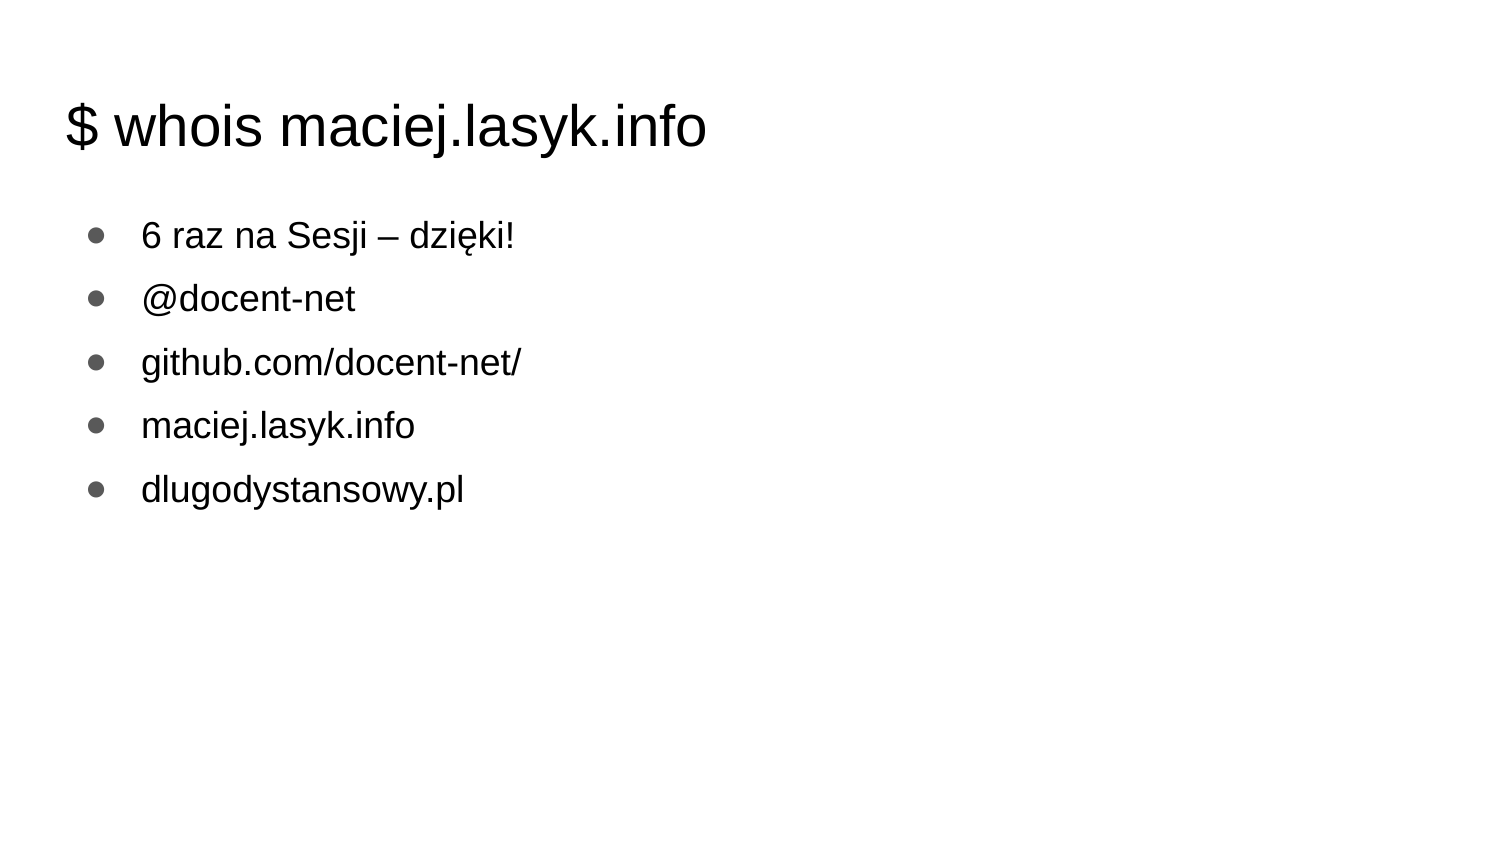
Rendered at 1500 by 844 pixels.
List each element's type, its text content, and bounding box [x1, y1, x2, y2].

title $ whois maciej.lasyk.info [51, 72, 1449, 167]
list 6 raz na Sesji – dzięki! @docent-net github.com/docent-net/ maciej.lasyk.info dlugodystansowy.pl [51, 189, 1449, 750]
